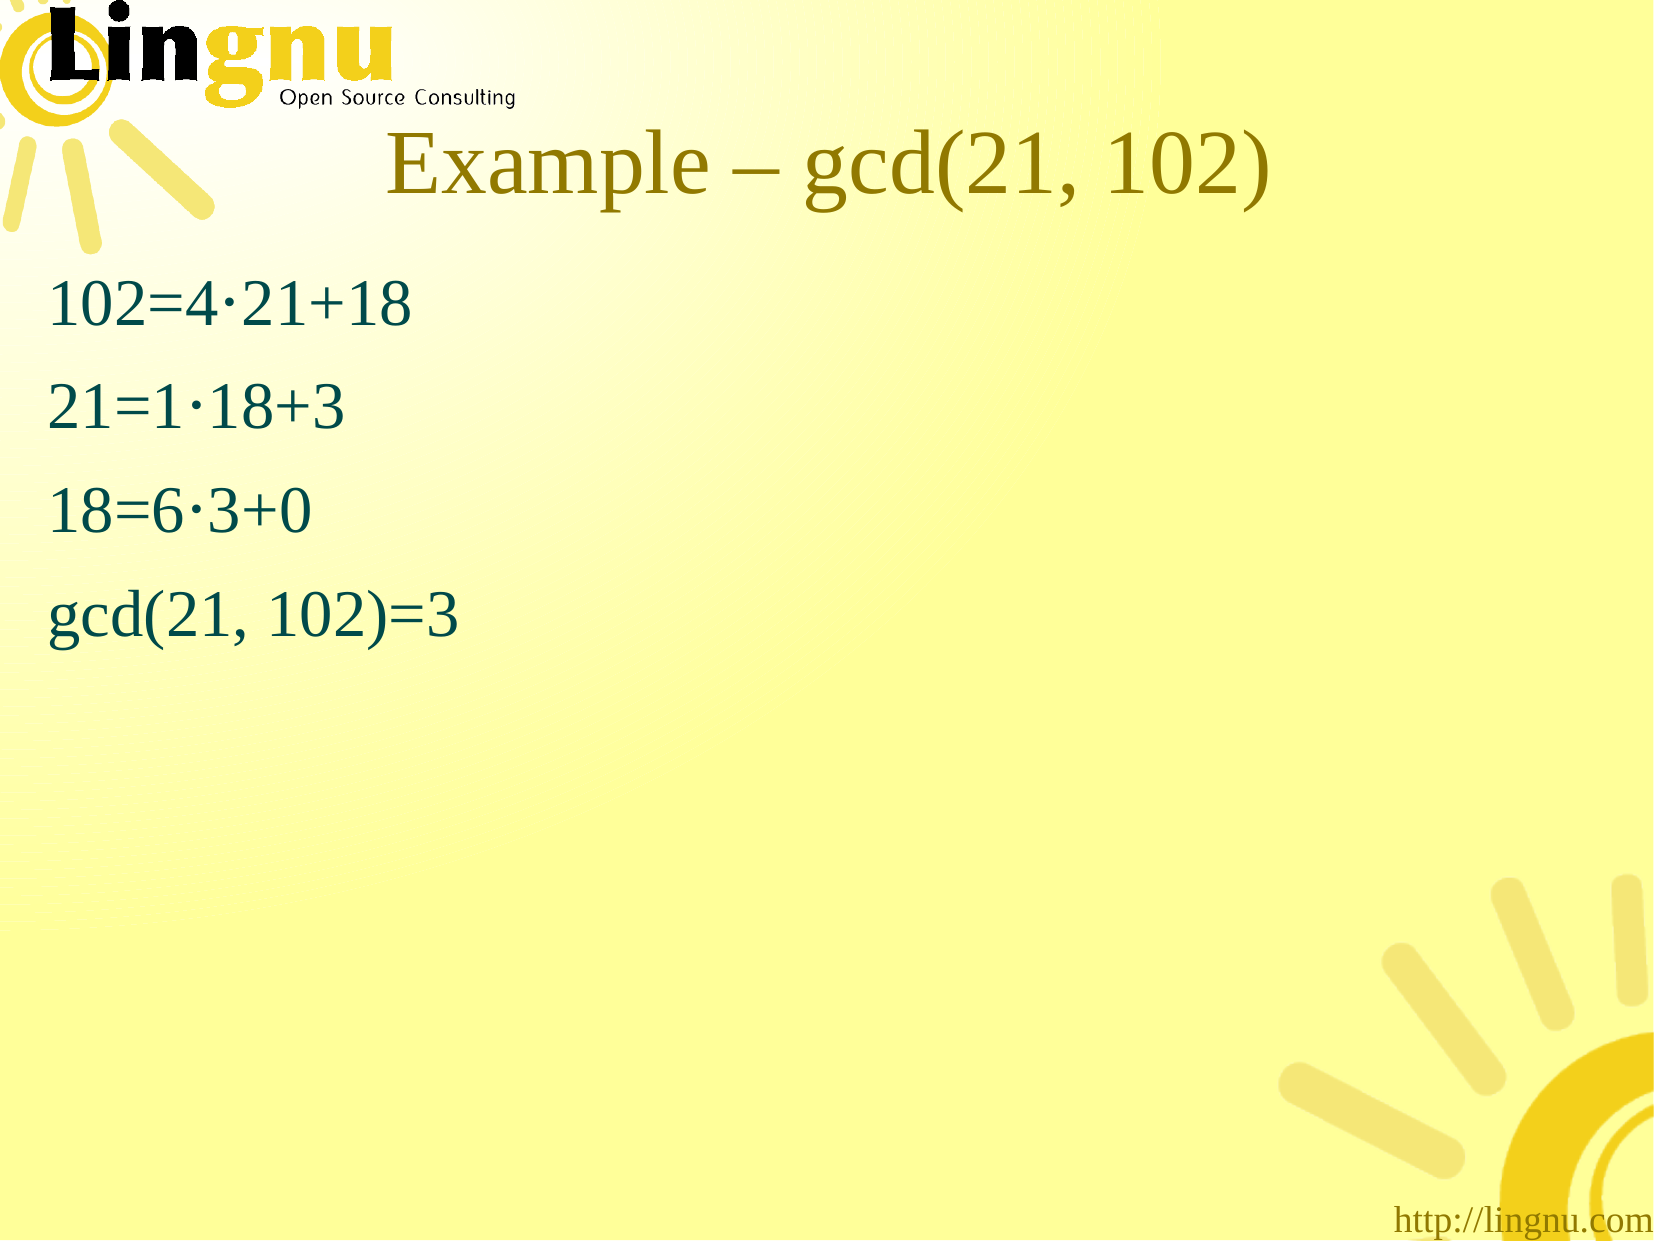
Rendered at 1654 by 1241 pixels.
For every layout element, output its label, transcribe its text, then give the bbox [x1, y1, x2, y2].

list 102=4⋅21+18 21=1⋅18+3 18=6⋅3+0 gcd(21, 102)=3 [29, 265, 1625, 1127]
title Example – gcd(21, 102) [123, 58, 1536, 265]
picture [1256, 871, 1654, 1241]
picture [0, 0, 516, 256]
